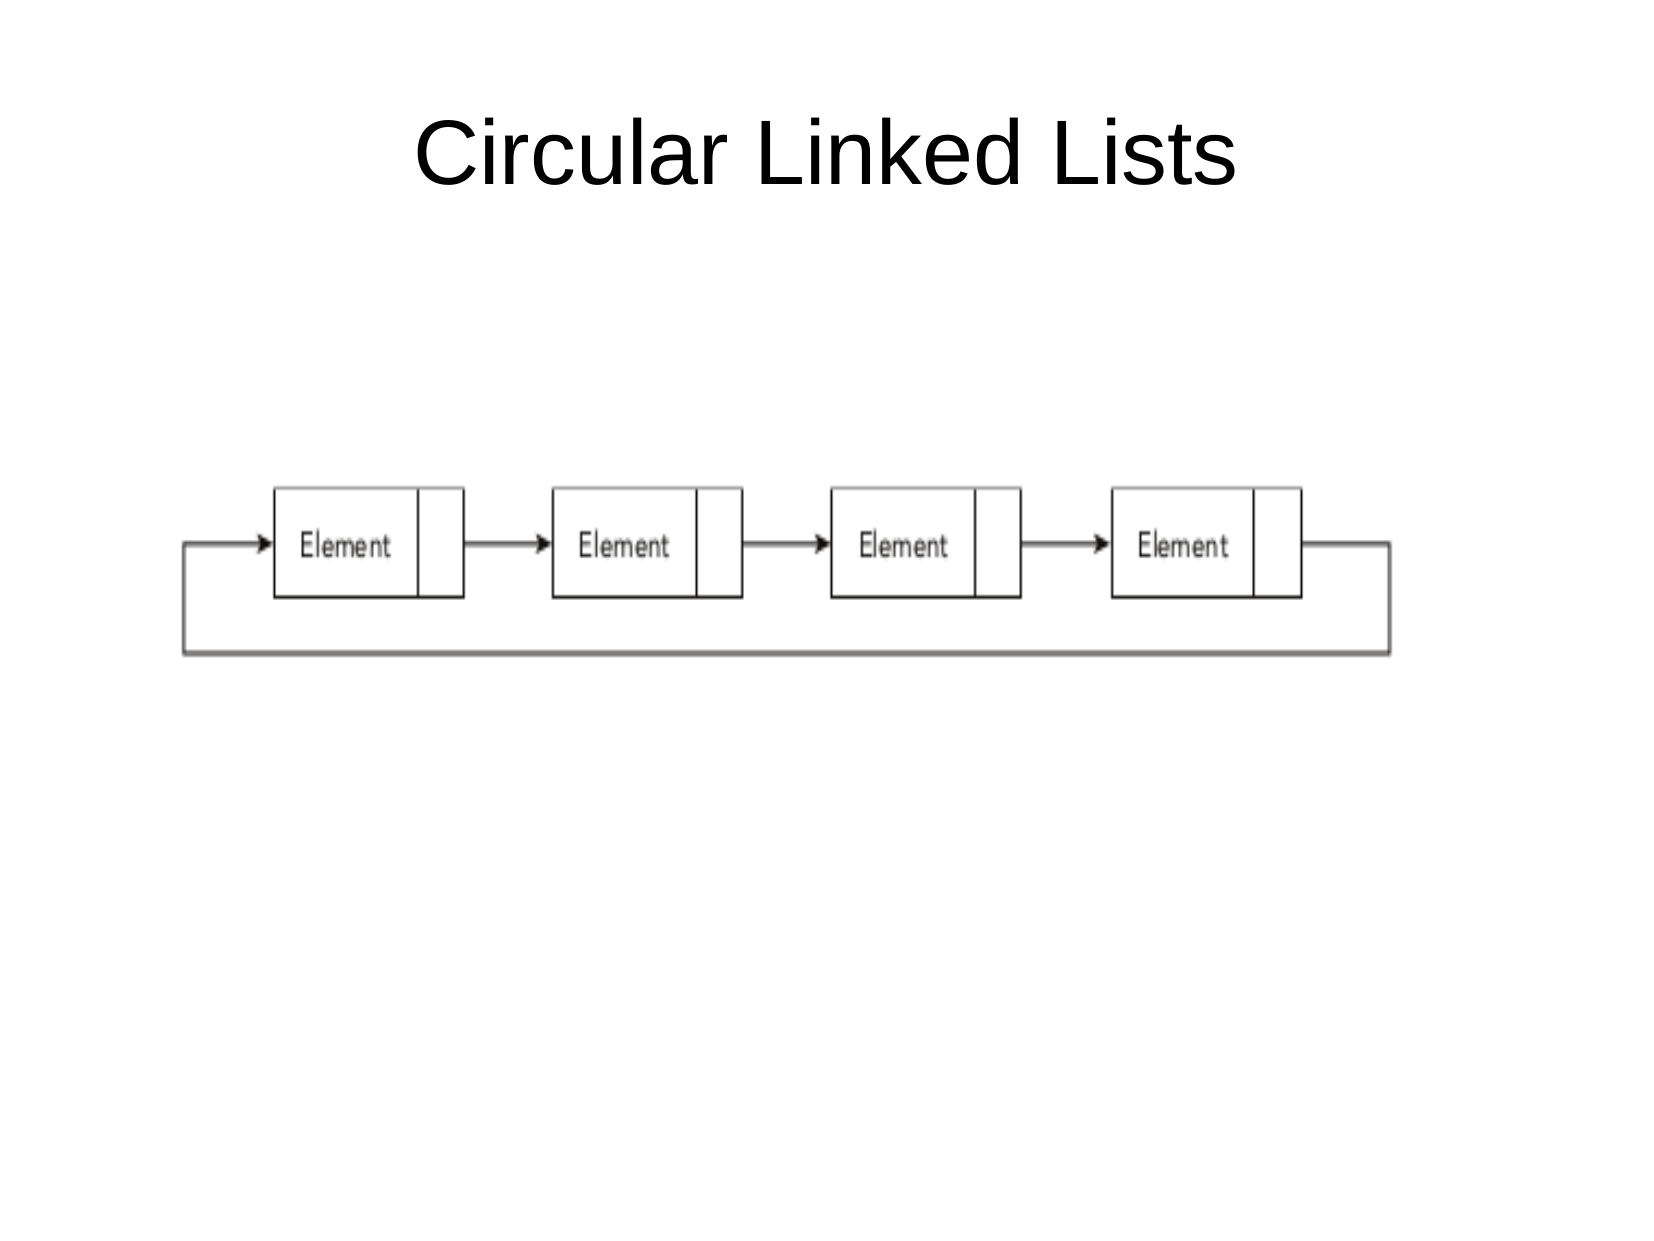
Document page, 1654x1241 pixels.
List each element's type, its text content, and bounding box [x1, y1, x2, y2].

picture [102, 449, 1462, 677]
title Circular Linked Lists [82, 49, 1571, 257]
